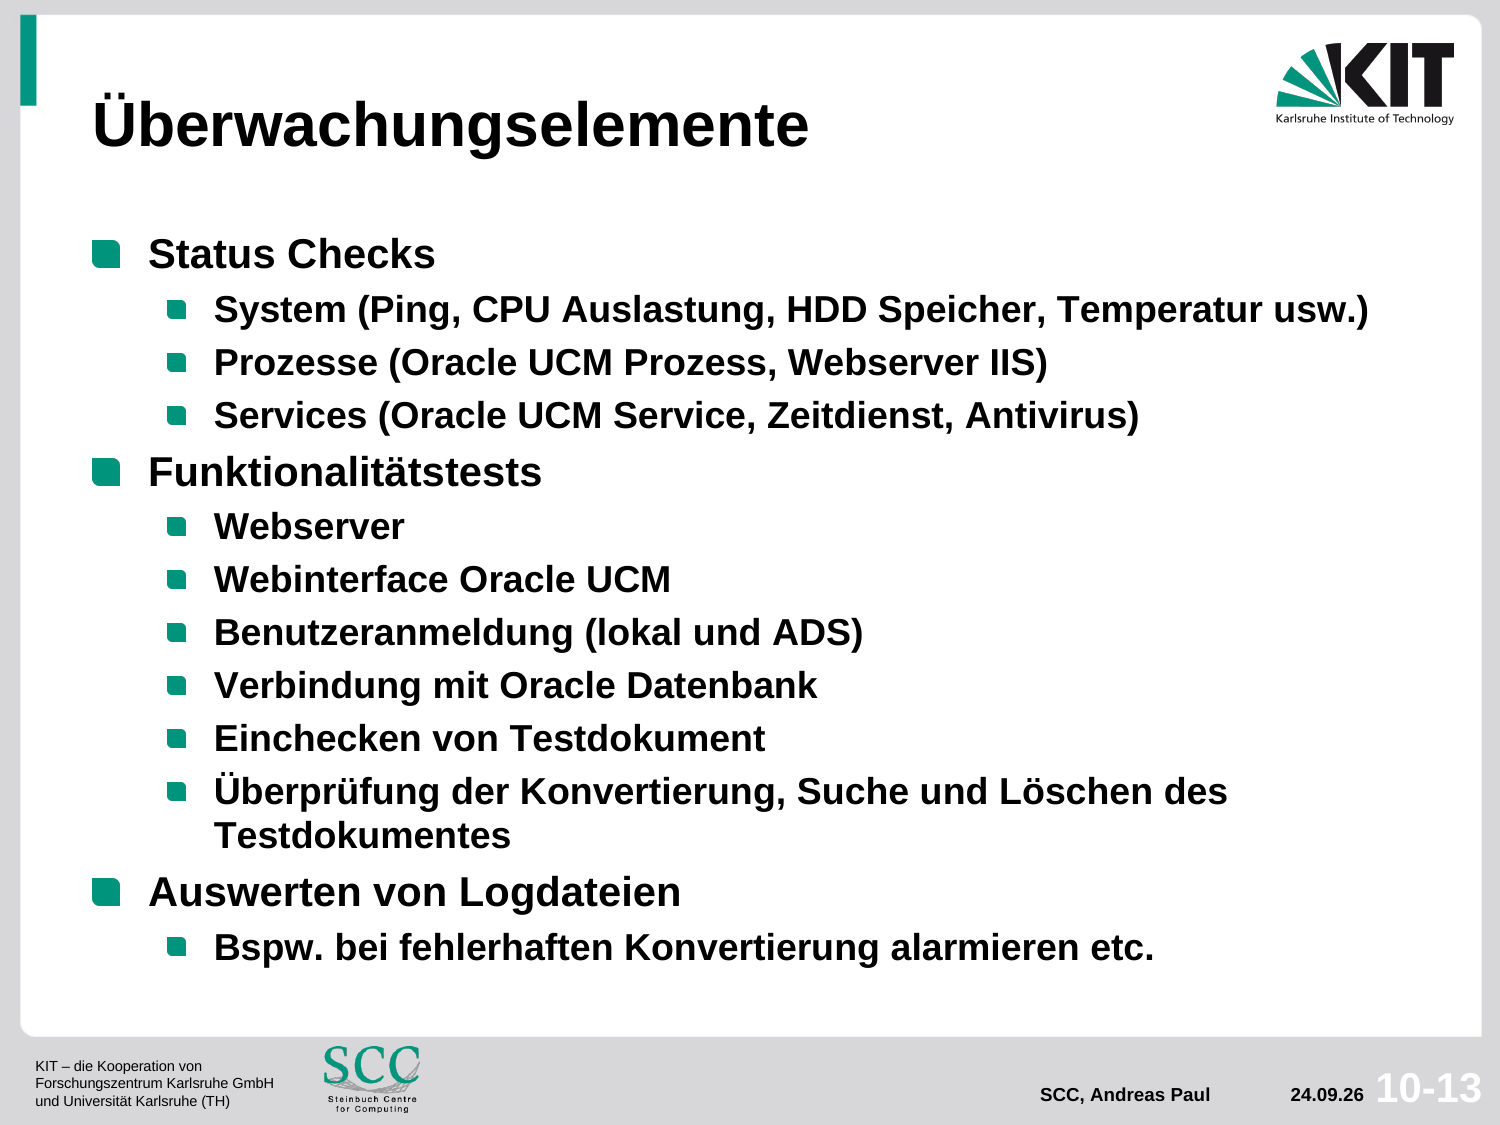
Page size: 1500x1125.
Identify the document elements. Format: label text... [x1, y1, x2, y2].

picture [0, 0, 1500, 1125]
title Überwachungselemente [92, 48, 1147, 199]
list Status Checks System (Ping, CPU Auslastung, HDD Speicher, Temperatur usw.) Prozesse (Oracle UCM Prozess, Webserver IIS) Services (Oracle UCM Service, Zeitdienst, Antivirus) Funktionalitätstests Webserver Webinterface Oracle UCM Benutzeranmeldung (lokal und ADS) Verbindung mit Oracle Datenbank Einchecken von Testdokument Überprüfung der Konvertierung, Suche und Löschen des Testdokumentes Auswerten von Logdateien Bspw. bei fehlerhaften Konvertierung alarmieren etc. [92, 228, 1442, 1013]
